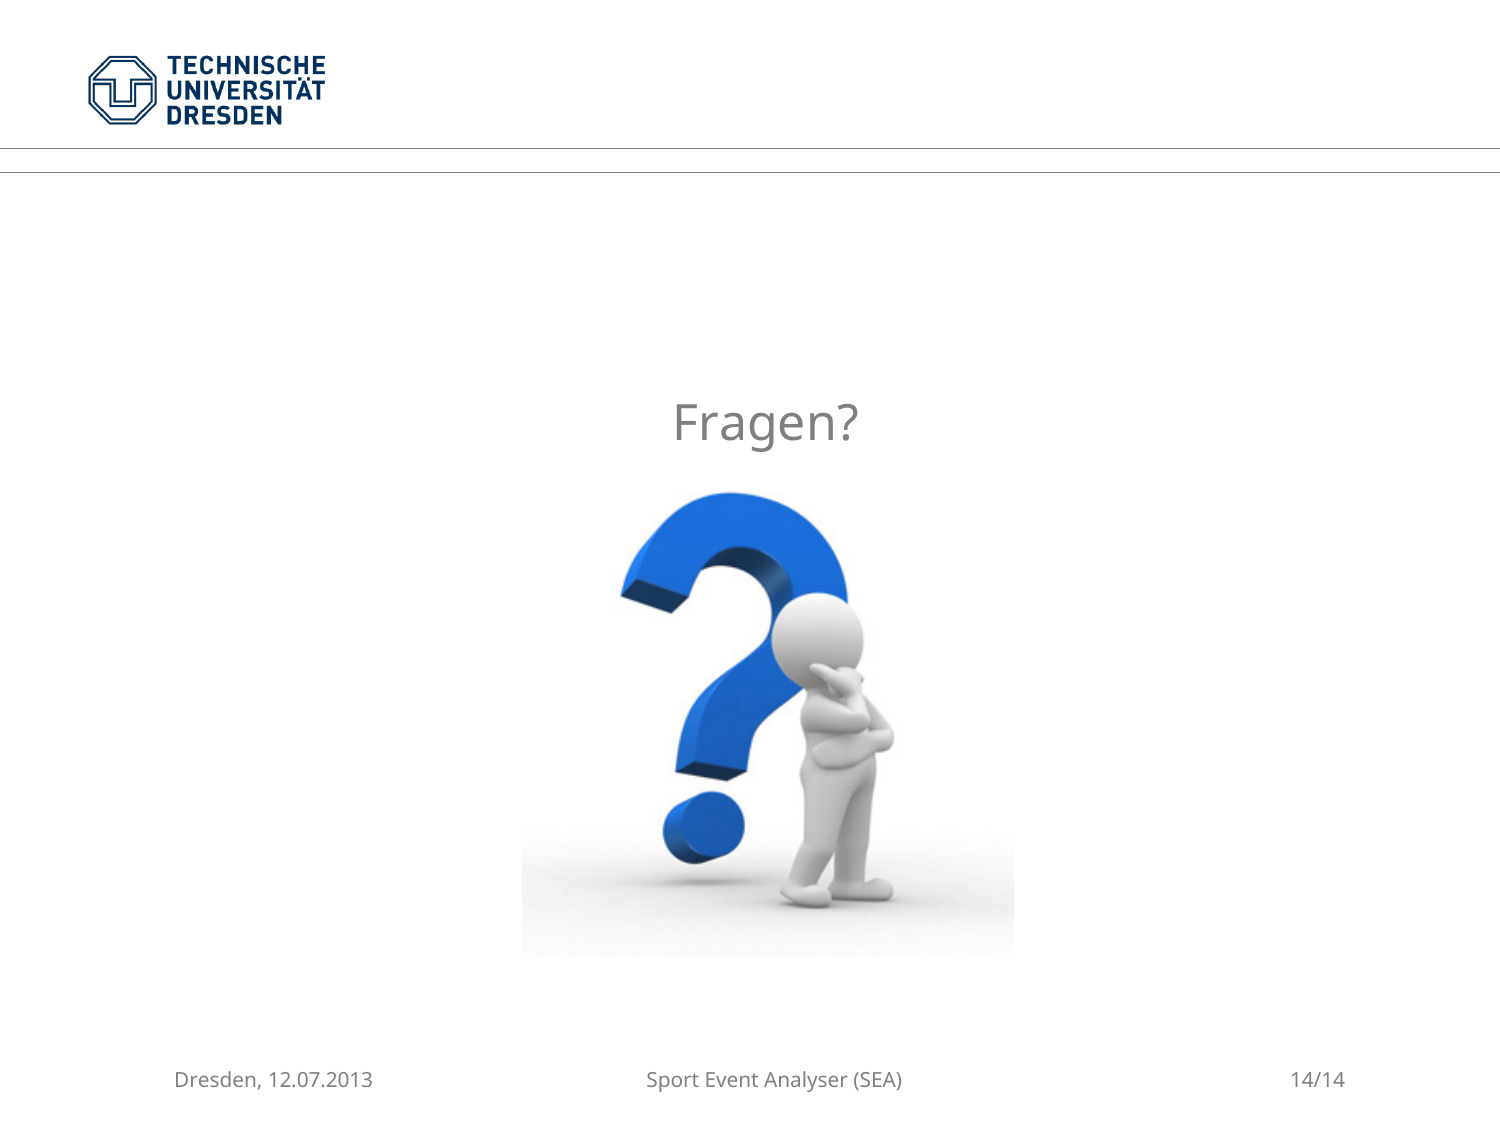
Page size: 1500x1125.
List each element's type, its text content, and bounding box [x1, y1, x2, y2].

picture [88, 54, 325, 125]
text_box [522, 466, 1014, 958]
text_box Dresden, 12.07.2013 [159, 1048, 510, 1109]
title Fragen? [155, 326, 1377, 514]
